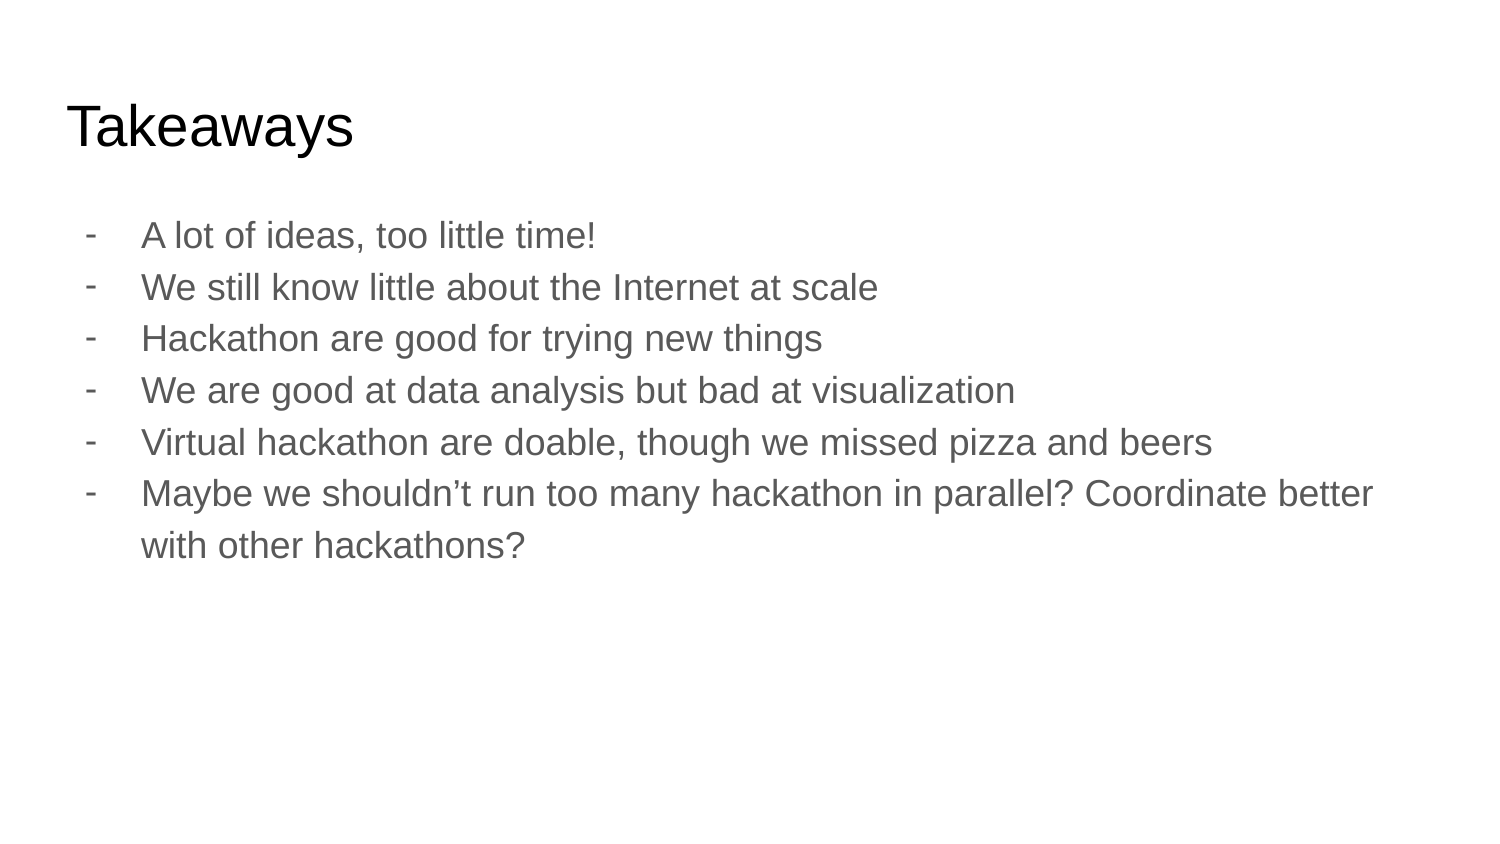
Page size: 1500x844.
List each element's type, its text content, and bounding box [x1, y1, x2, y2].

title Takeaways [51, 72, 1449, 167]
list A lot of ideas, too little time! We still know little about the Internet at scale Hackathon are good for trying new things We are good at data analysis but bad at visualization Virtual hackathon are doable, though we missed pizza and beers Maybe we shouldn’t run too many hackathon in parallel? Coordinate better with other hackathons? [51, 189, 1449, 750]
